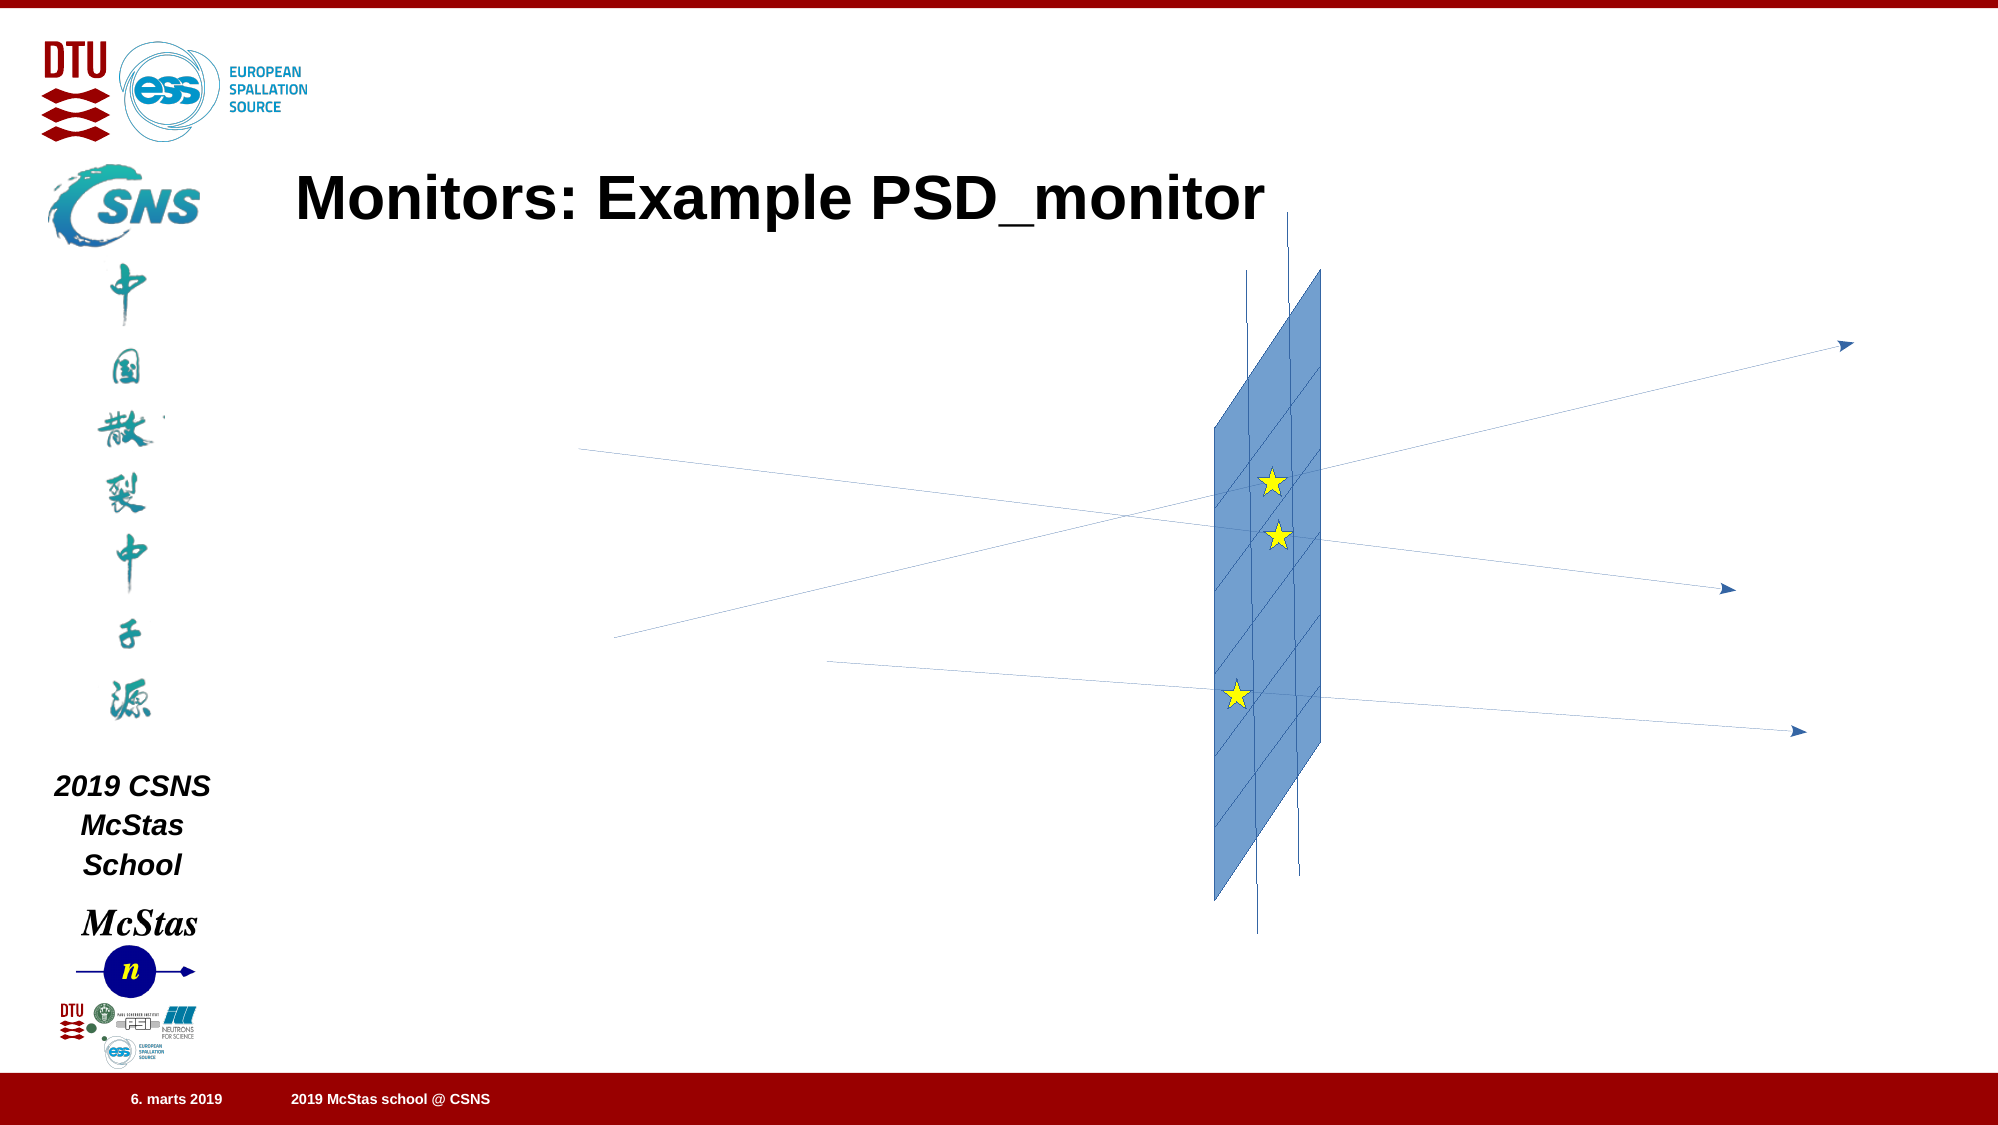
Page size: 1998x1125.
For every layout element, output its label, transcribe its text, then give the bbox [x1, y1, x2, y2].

title Monitors: Example PSD_monitor [295, 70, 1898, 233]
picture [59, 908, 213, 999]
text_box [1214, 269, 1321, 901]
picture [86, 1003, 197, 1069]
picture [116, 1013, 160, 1030]
picture [119, 41, 307, 142]
picture [48, 162, 209, 744]
